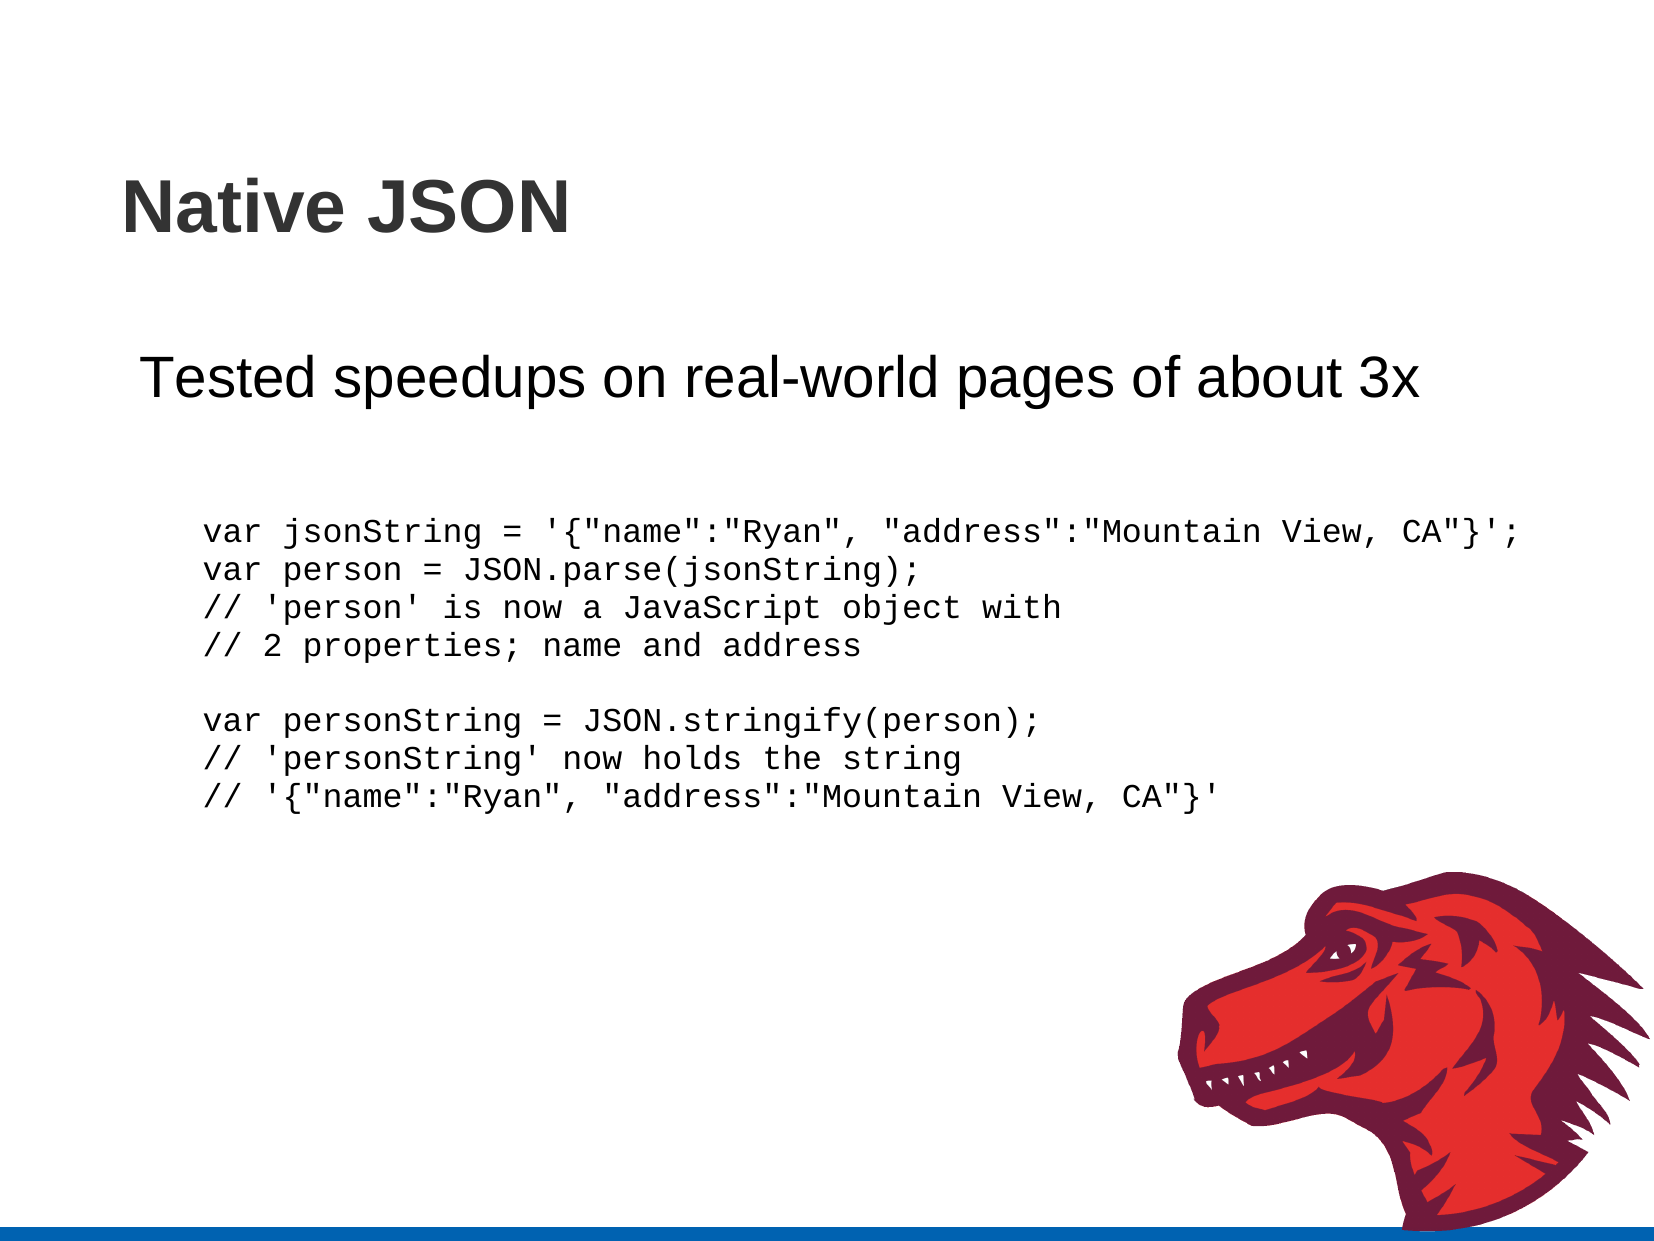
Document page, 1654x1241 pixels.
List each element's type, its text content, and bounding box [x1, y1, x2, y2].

text_box var jsonString = '{"name":"Ryan", "address":"Mountain View, CA"}'; var person = JSON.parse(jsonString); // 'person' is now a JavaScript object with // 2 properties; name and address var personString = JSON.stringify(person); // 'personString' now holds the string // '{"name":"Ryan", "address":"Mountain View, CA"}' [187, 507, 1538, 901]
title Native JSON [121, 110, 1534, 303]
list Tested speedups on real-world pages of about 3x [121, 344, 1534, 1112]
picture [1171, 872, 1654, 1241]
